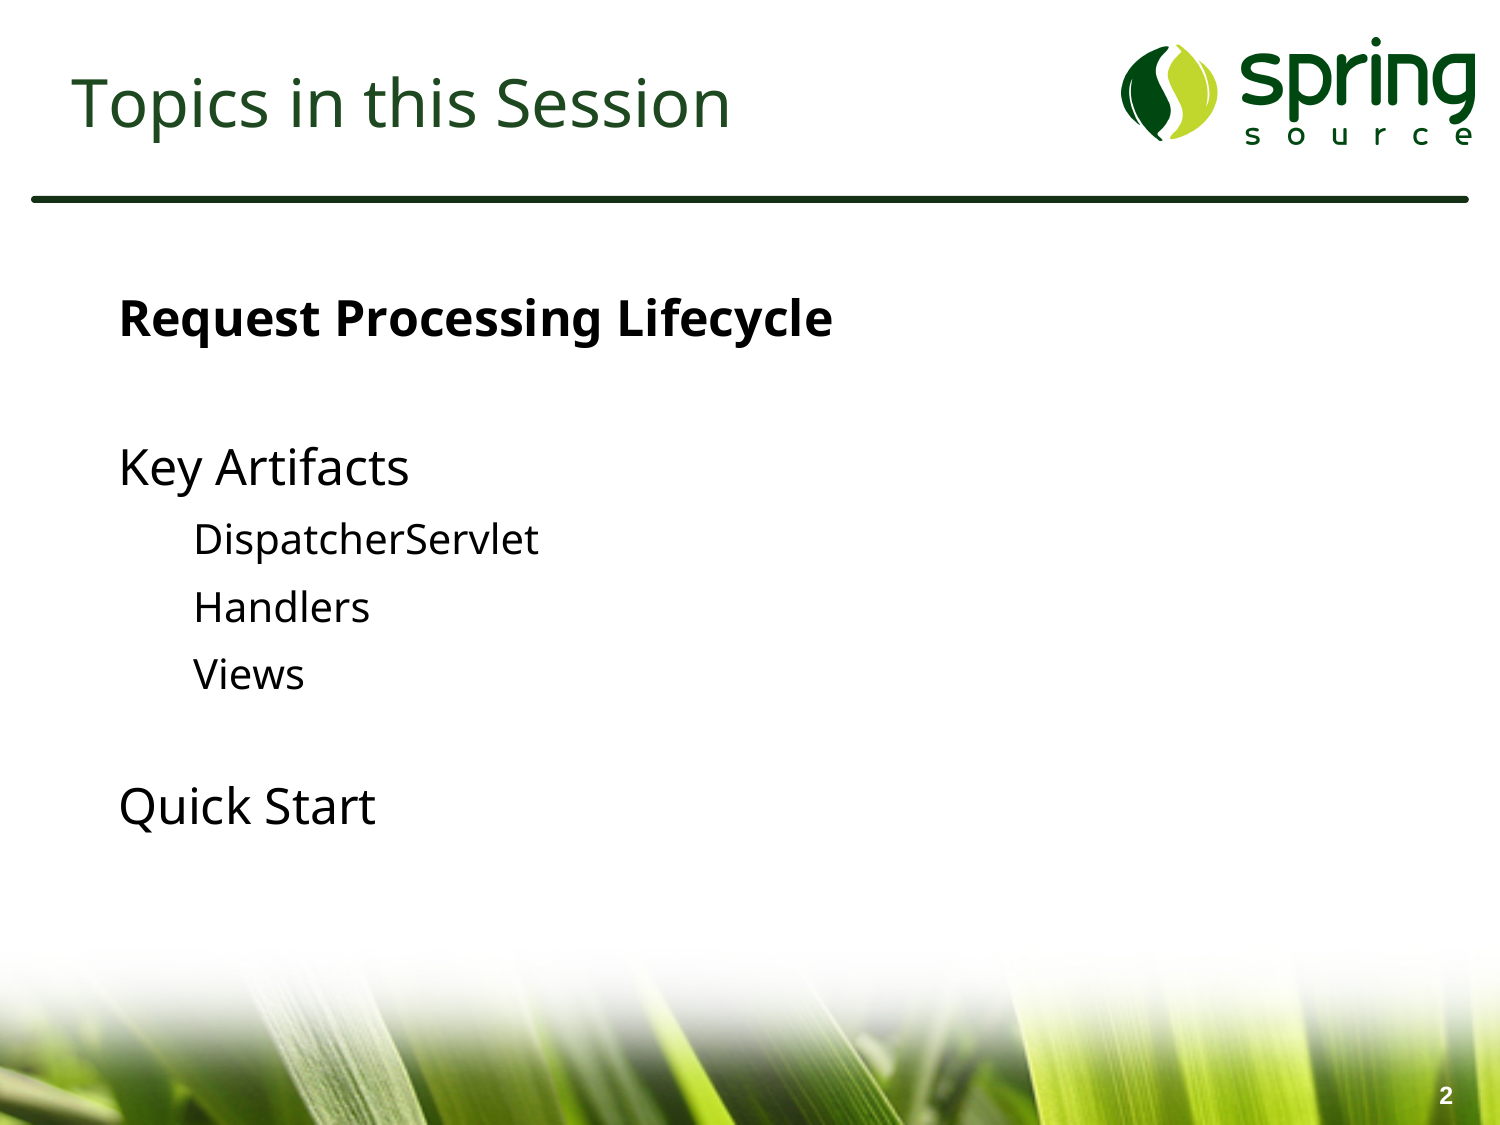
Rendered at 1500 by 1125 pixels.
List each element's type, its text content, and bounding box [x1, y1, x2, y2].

list Request Processing Lifecycle Key Artifacts DispatcherServlet Handlers Views Quick Start [103, 275, 1394, 938]
picture [0, 944, 1500, 1125]
picture [1121, 37, 1475, 145]
title Topics in this Session [56, 48, 1089, 212]
